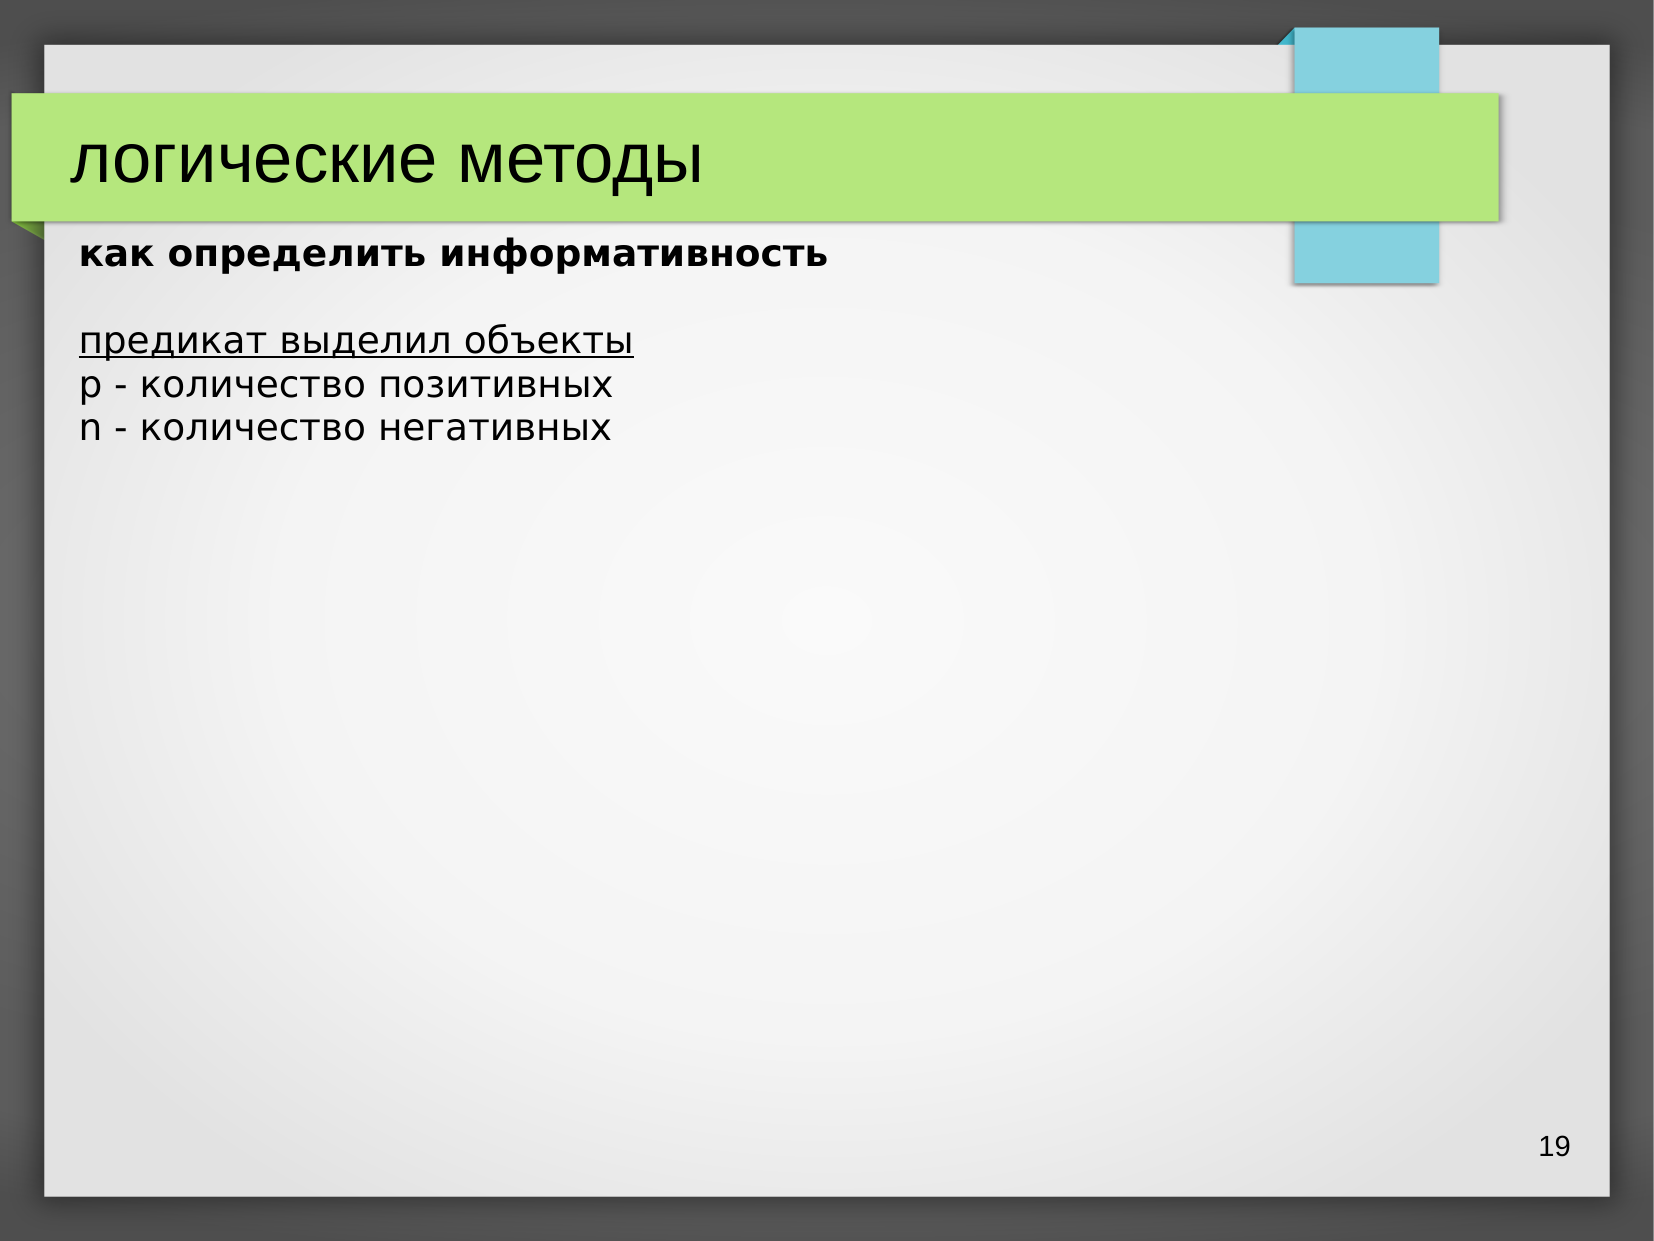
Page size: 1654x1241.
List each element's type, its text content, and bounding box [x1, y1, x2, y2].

title логические методы [70, 118, 1205, 199]
text_box как определить информативность предикат выделил объекты p - количество позитивных n - количество негативных [63, 224, 875, 632]
picture [0, 0, 1654, 1241]
